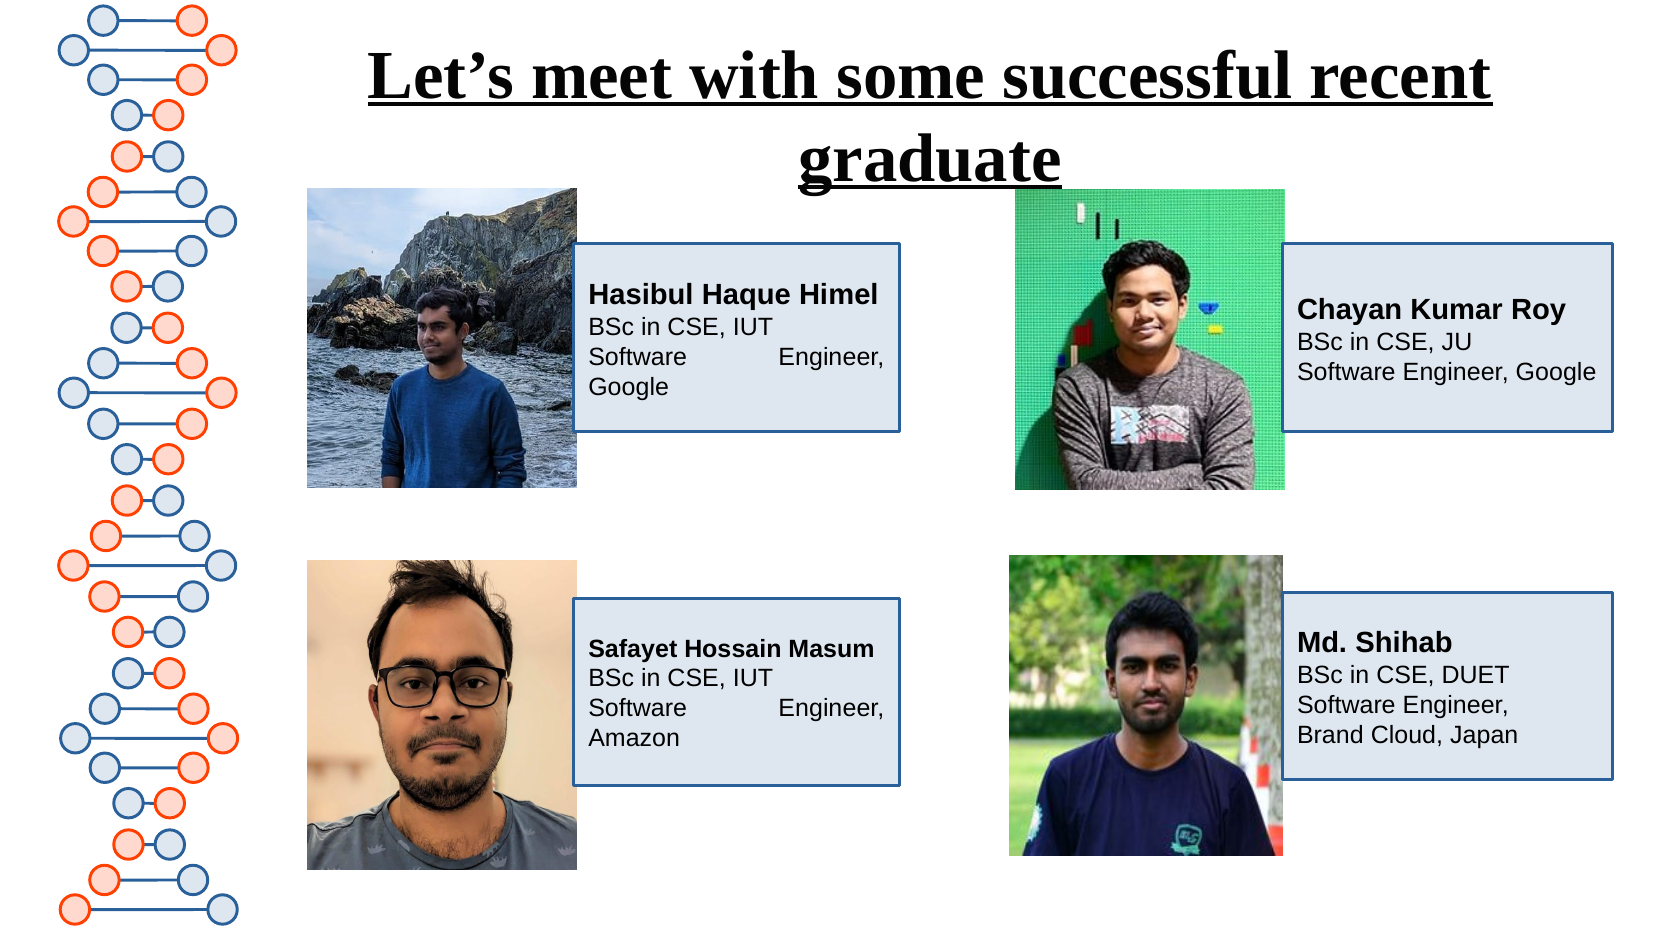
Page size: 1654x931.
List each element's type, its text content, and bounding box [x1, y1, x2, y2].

text_box Chayan Kumar Roy BSc in CSE, JU Software Engineer, Google [1282, 243, 1613, 432]
picture [1009, 555, 1283, 856]
picture [307, 188, 577, 488]
text_box Let’s meet with some successful recent graduate [265, 35, 1595, 189]
text_box Md. Shihab BSc in CSE, DUET Software Engineer, Brand Cloud, Japan [1282, 592, 1613, 780]
picture [307, 560, 577, 870]
text_box Hasibul Haque Himel BSc in CSE, IUT Software Engineer, Google [573, 243, 900, 432]
text_box Safayet Hossain Masum BSc in CSE, IUT Software Engineer, Amazon [573, 598, 900, 786]
picture [1015, 189, 1285, 490]
